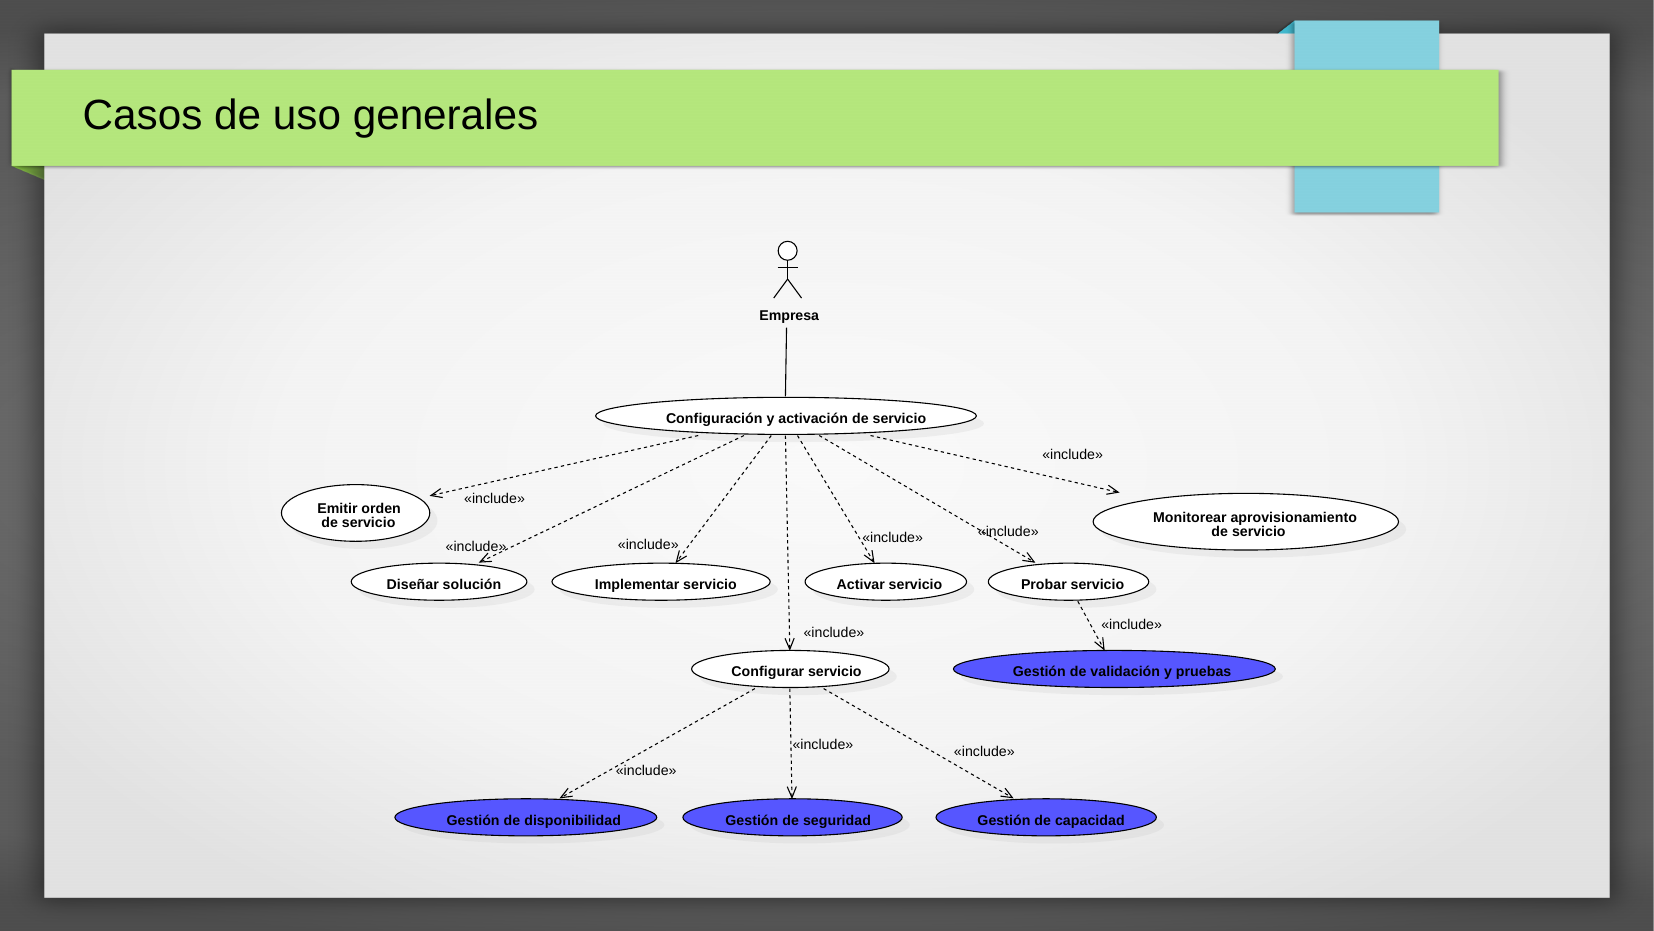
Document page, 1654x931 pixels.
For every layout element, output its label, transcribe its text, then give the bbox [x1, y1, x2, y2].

picture [0, 0, 1654, 931]
title Casos de uso generales [82, 70, 1264, 160]
